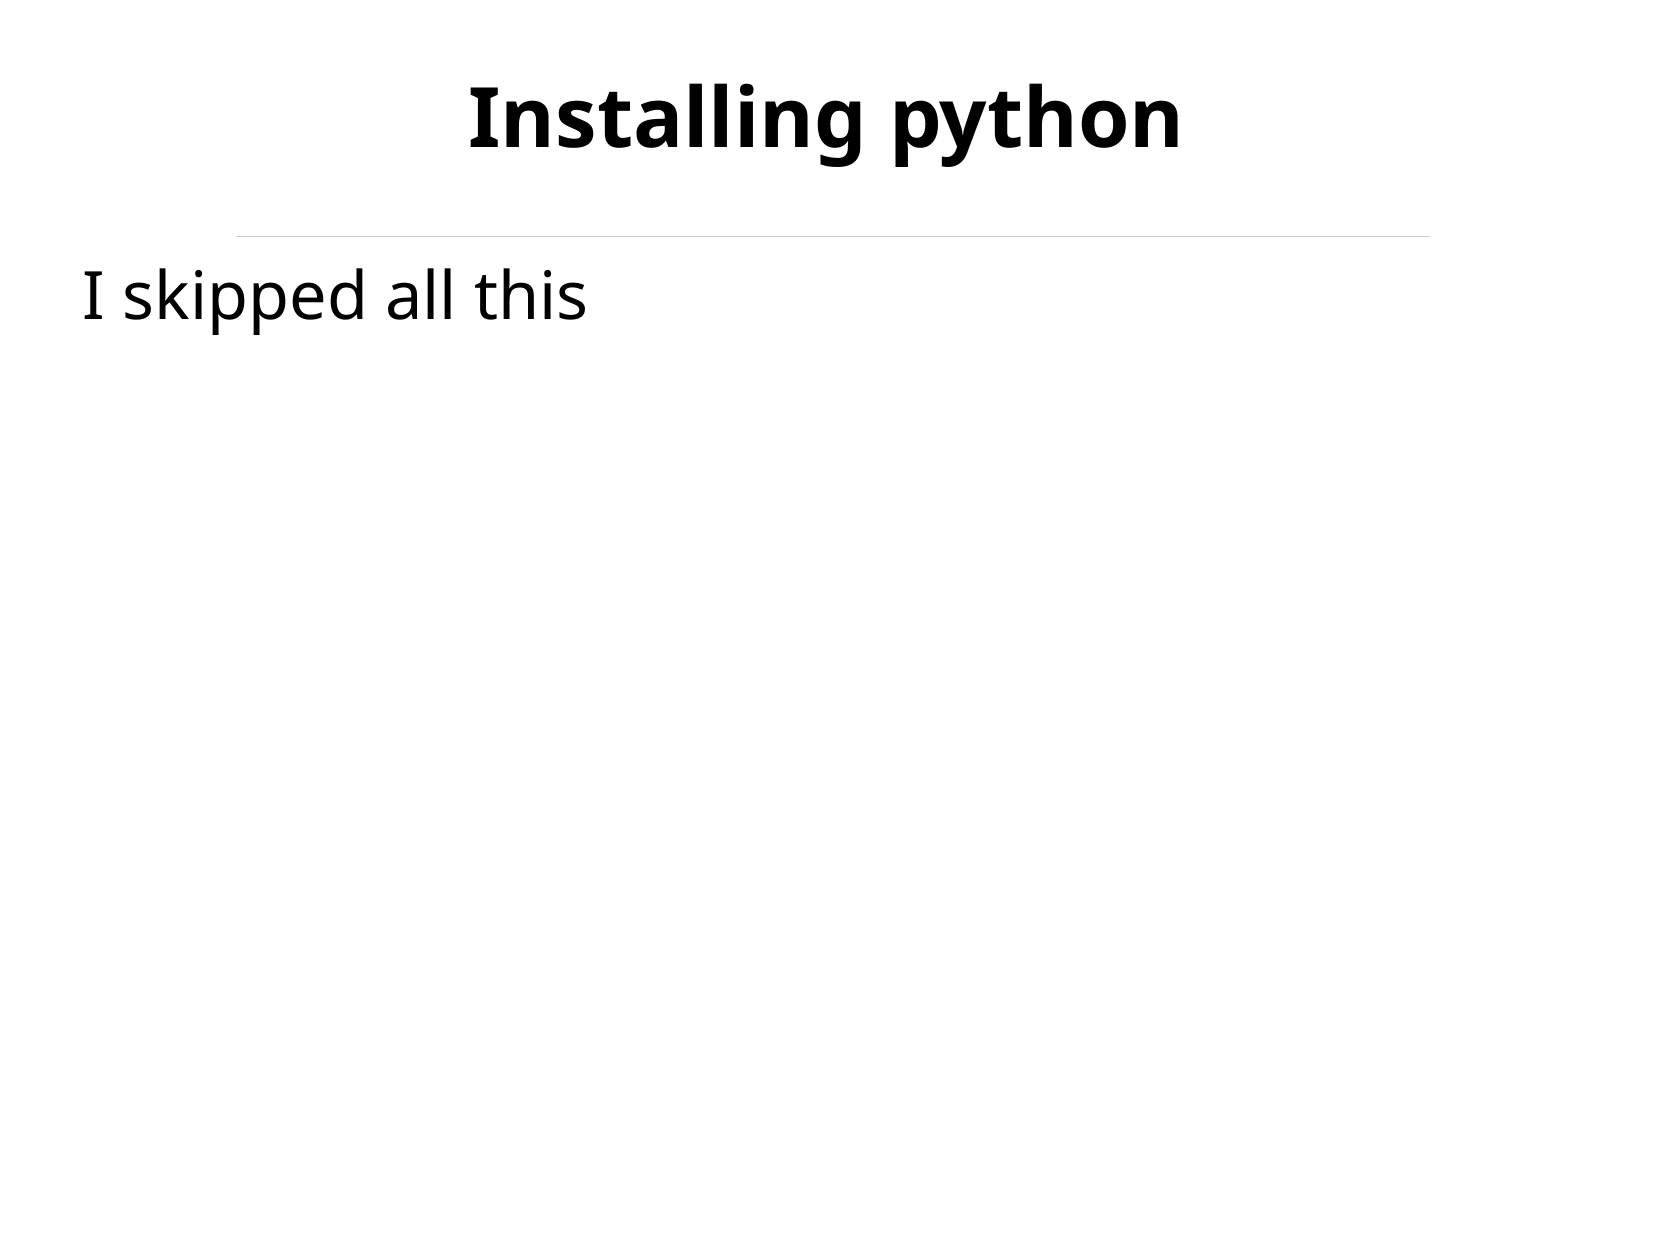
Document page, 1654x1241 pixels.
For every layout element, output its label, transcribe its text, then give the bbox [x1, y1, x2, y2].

list I skipped all this [82, 248, 1571, 1111]
title Installing python [82, 11, 1571, 219]
